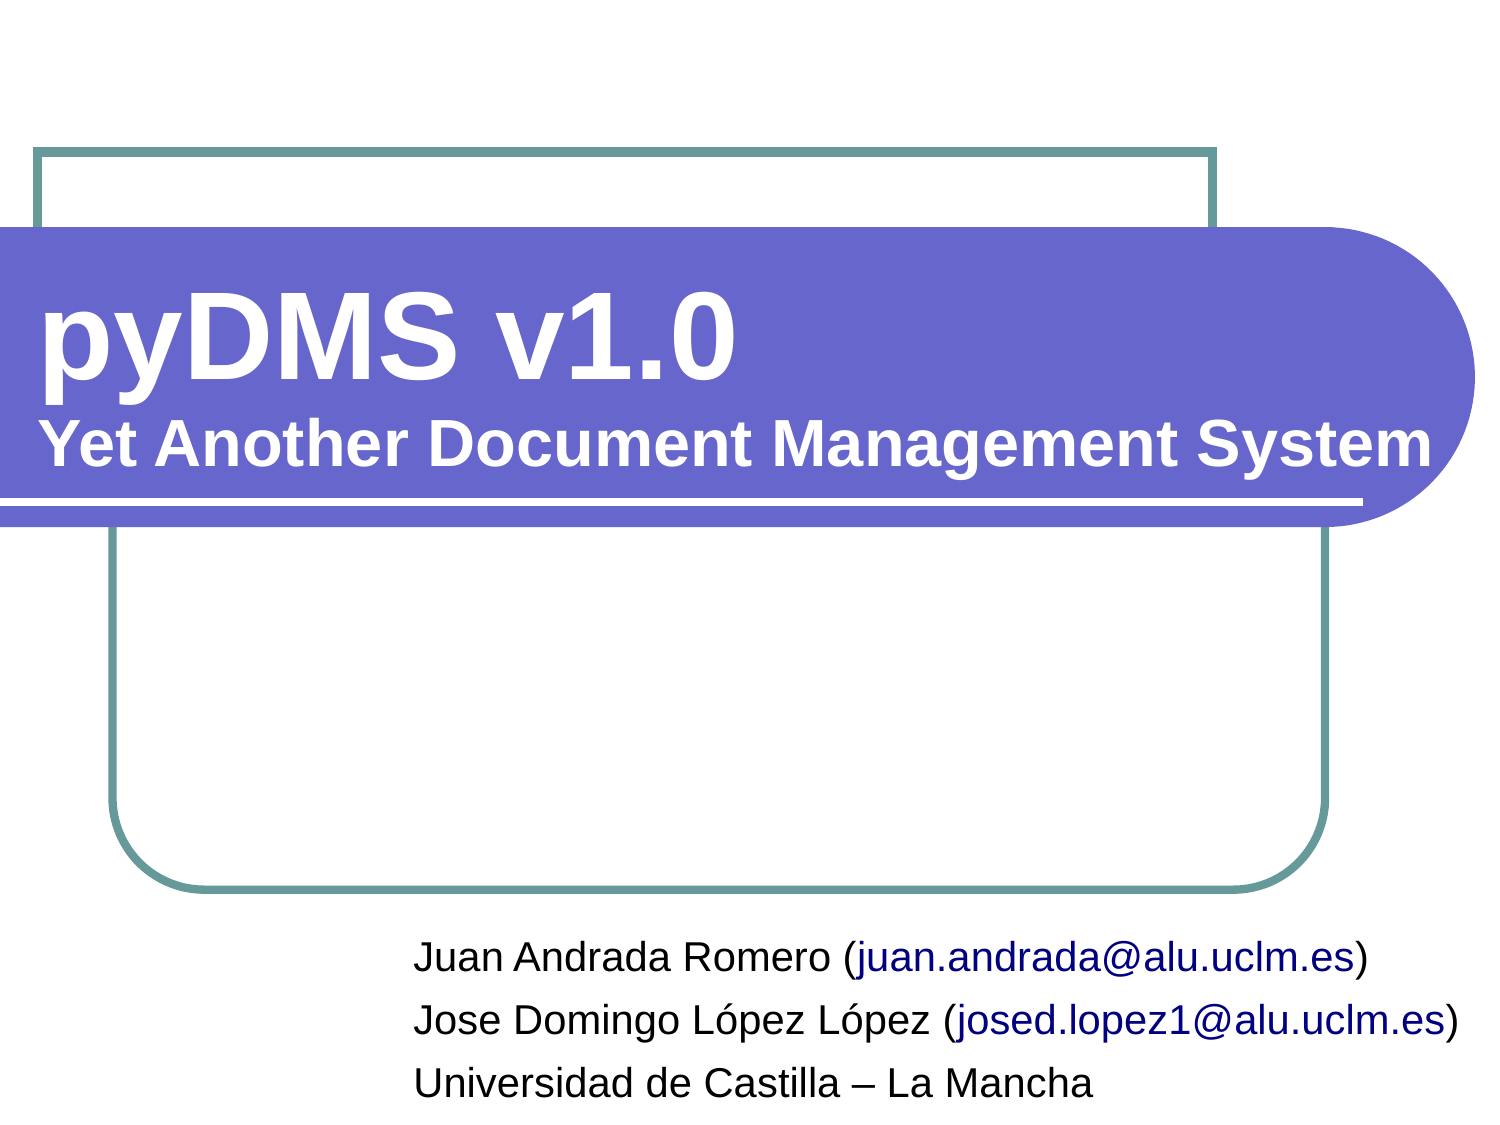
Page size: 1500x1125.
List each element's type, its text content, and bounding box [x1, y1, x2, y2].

subtitle Juan Andrada Romero (juan.andrada@alu.uclm.es) Jose Domingo López López (josed.lopez1@alu.uclm.es) Universidad de Castilla – La Mancha [413, 915, 1500, 1125]
title pyDMS v1.0 Yet Another Document Management System [37, 241, 1477, 506]
